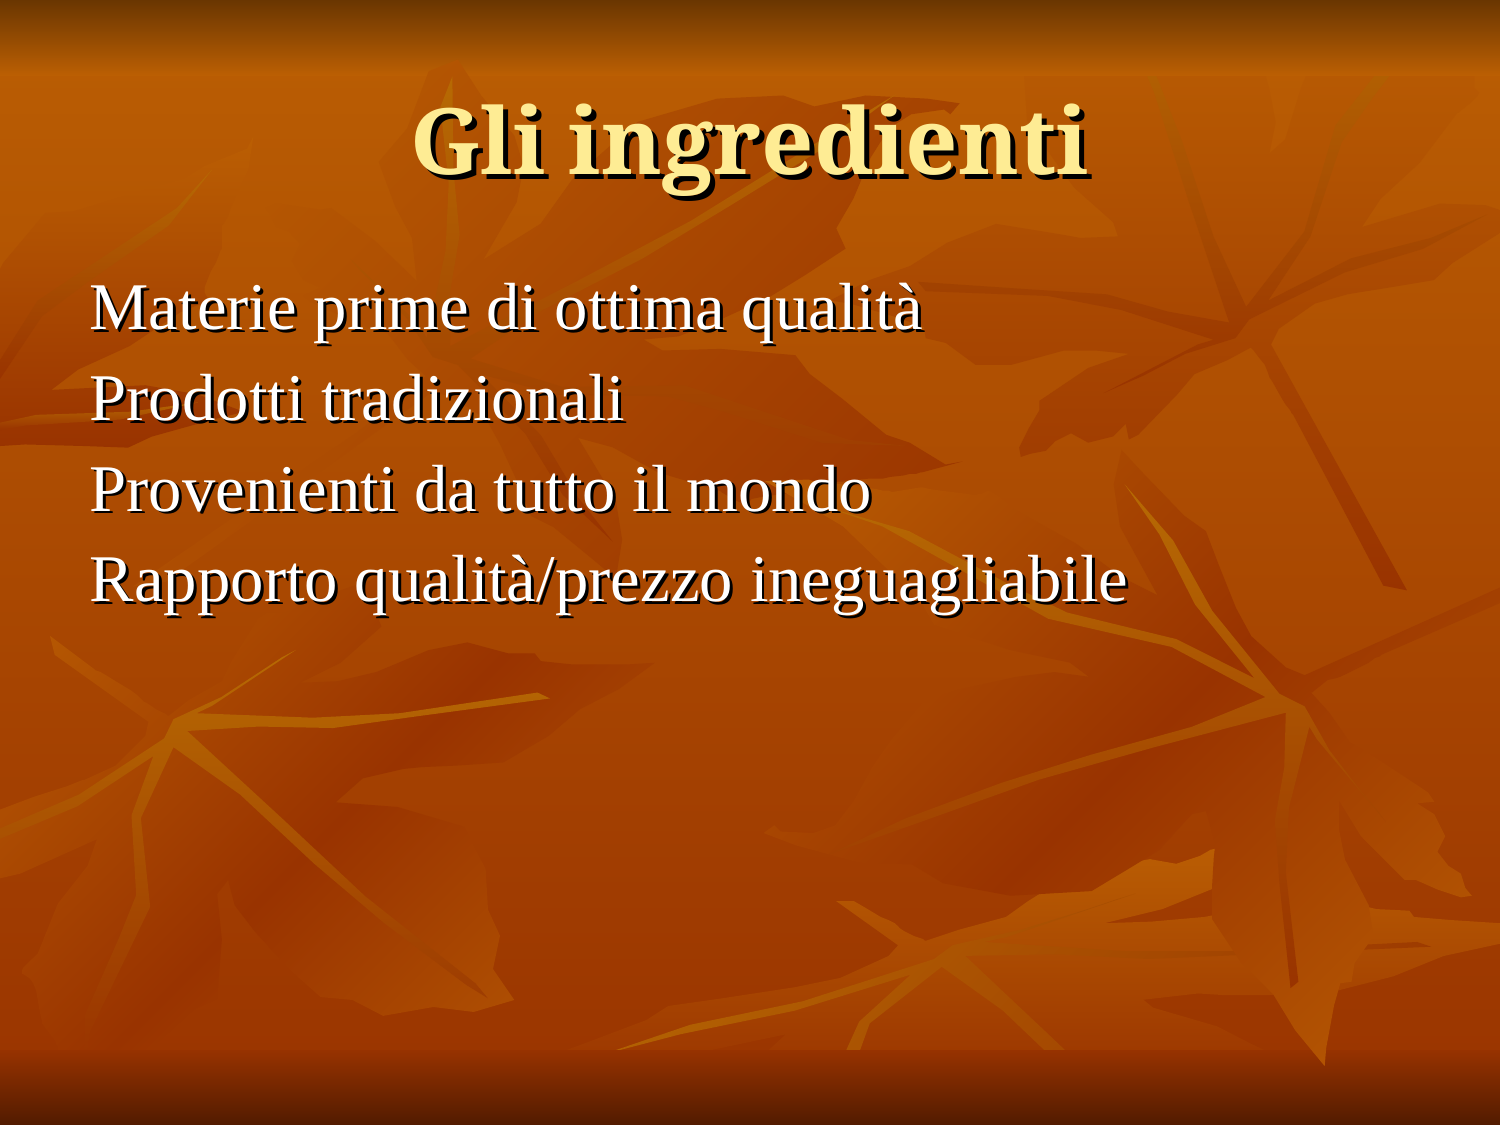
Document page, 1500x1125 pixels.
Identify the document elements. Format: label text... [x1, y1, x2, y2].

title Gli ingredienti [75, 45, 1426, 234]
list Materie prime di ottima qualità Prodotti tradizionali Provenienti da tutto il mondo Rapporto qualità/prezzo ineguagliabile [75, 262, 1426, 1006]
